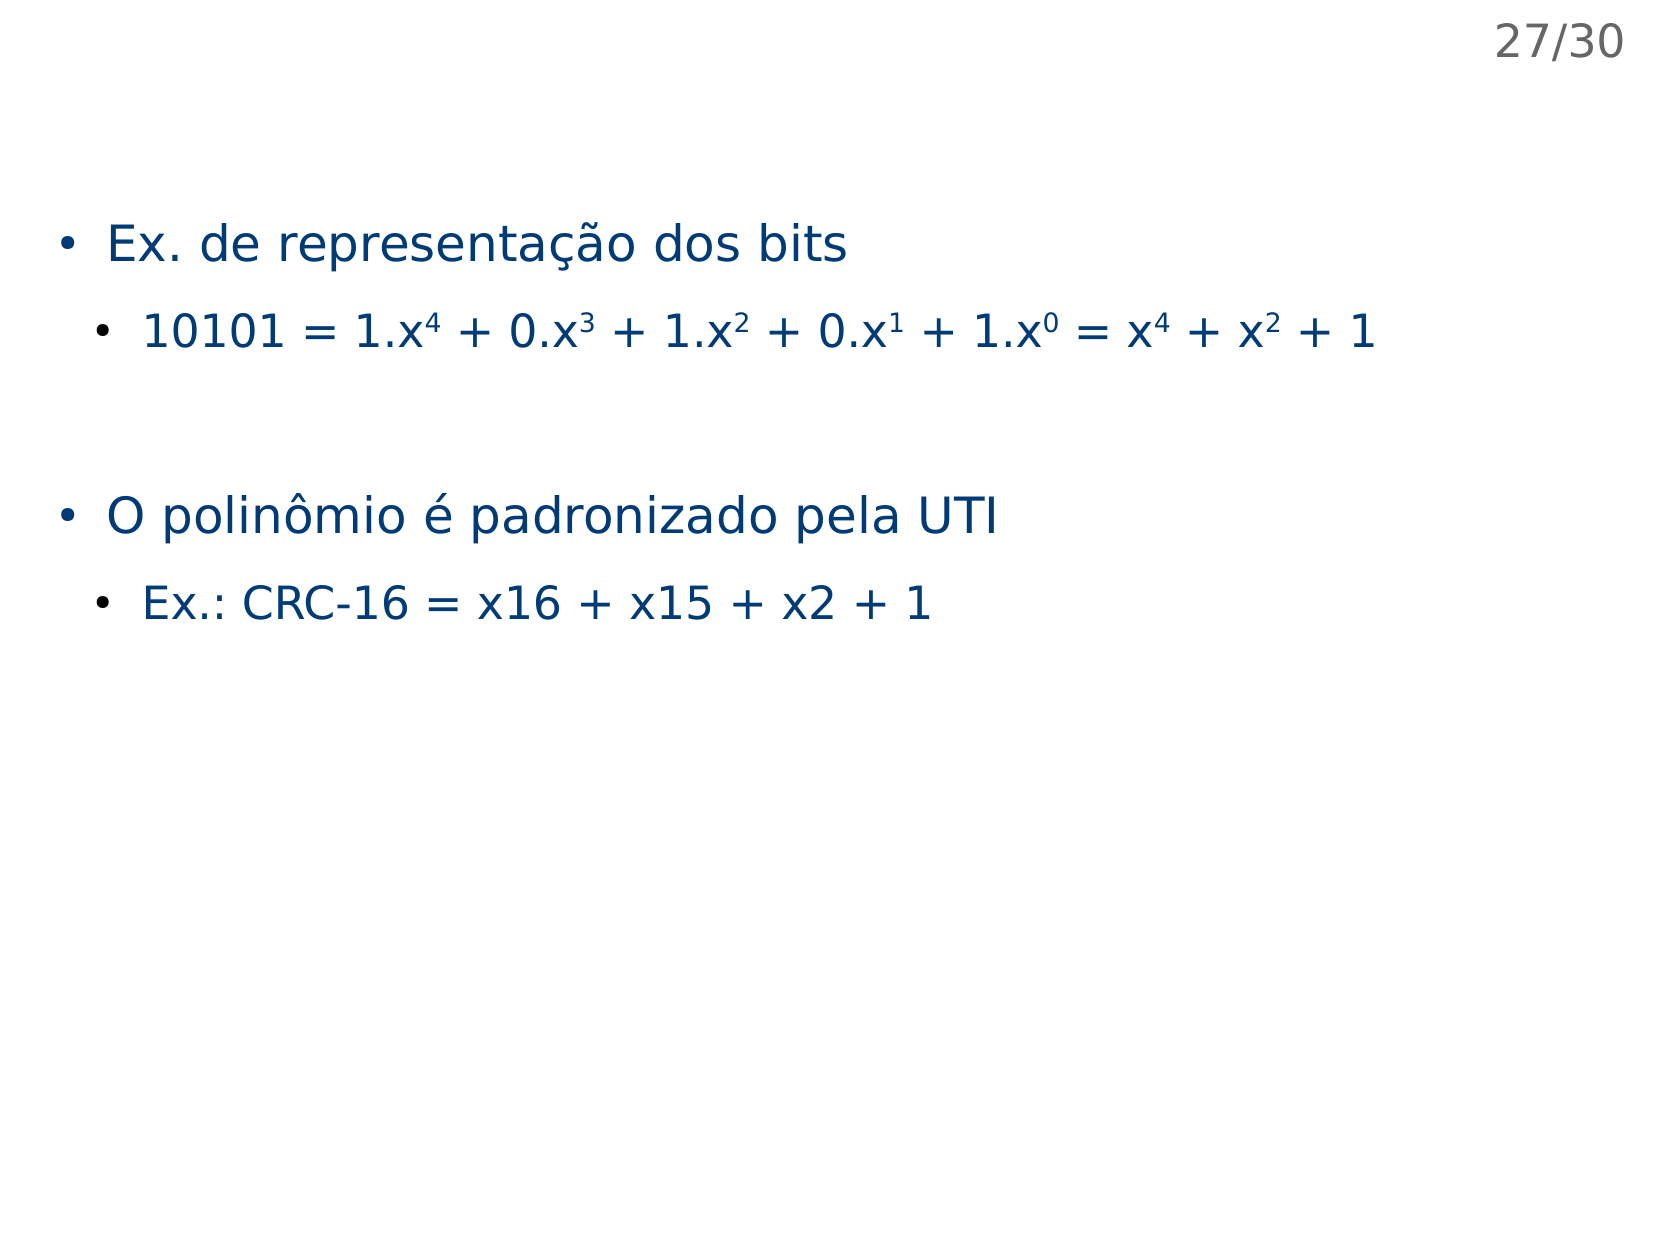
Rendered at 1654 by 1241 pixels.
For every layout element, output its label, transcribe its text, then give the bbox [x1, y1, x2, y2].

list Ex. de representação dos bits 10101 = 1.x4 + 0.x3 + 1.x2 + 0.x1 + 1.x0 = x4 + x2 + 1 O polinômio é padronizado pela UTI Ex.: CRC-16 = x16 + x15 + x2 + 1 [59, 206, 1625, 1211]
